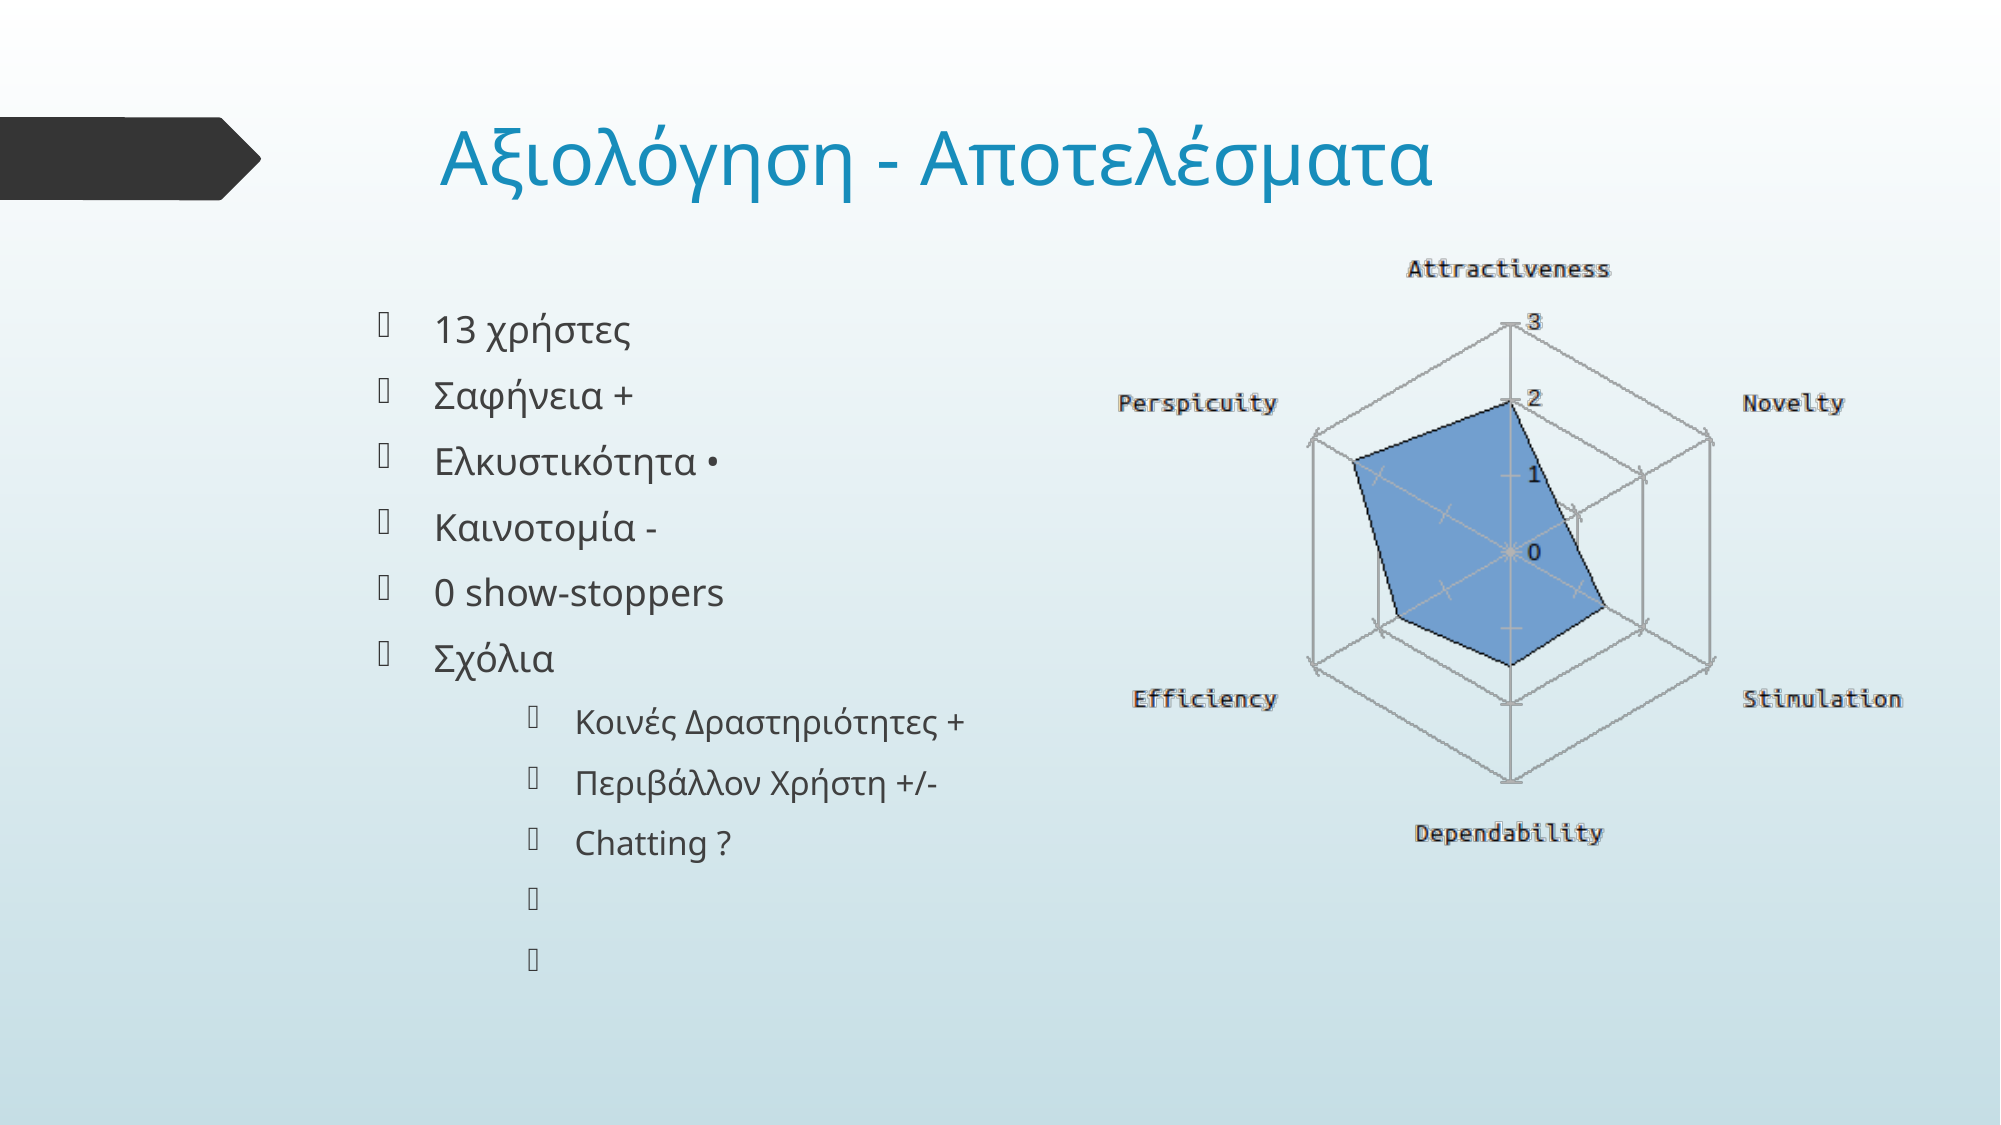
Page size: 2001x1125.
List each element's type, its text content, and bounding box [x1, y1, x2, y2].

picture [963, 243, 2000, 860]
title Αξιολόγηση - Αποτελέσματα [425, 102, 1888, 298]
list 13 χρήστες Σαφήνεια + Ελκυστικότητα • Καινοτομία - 0 show-stoppers Σχόλια Κοινές Δραστηριότητες + Περιβάλλον Χρήστη +/- Chatting ? [362, 298, 1826, 919]
